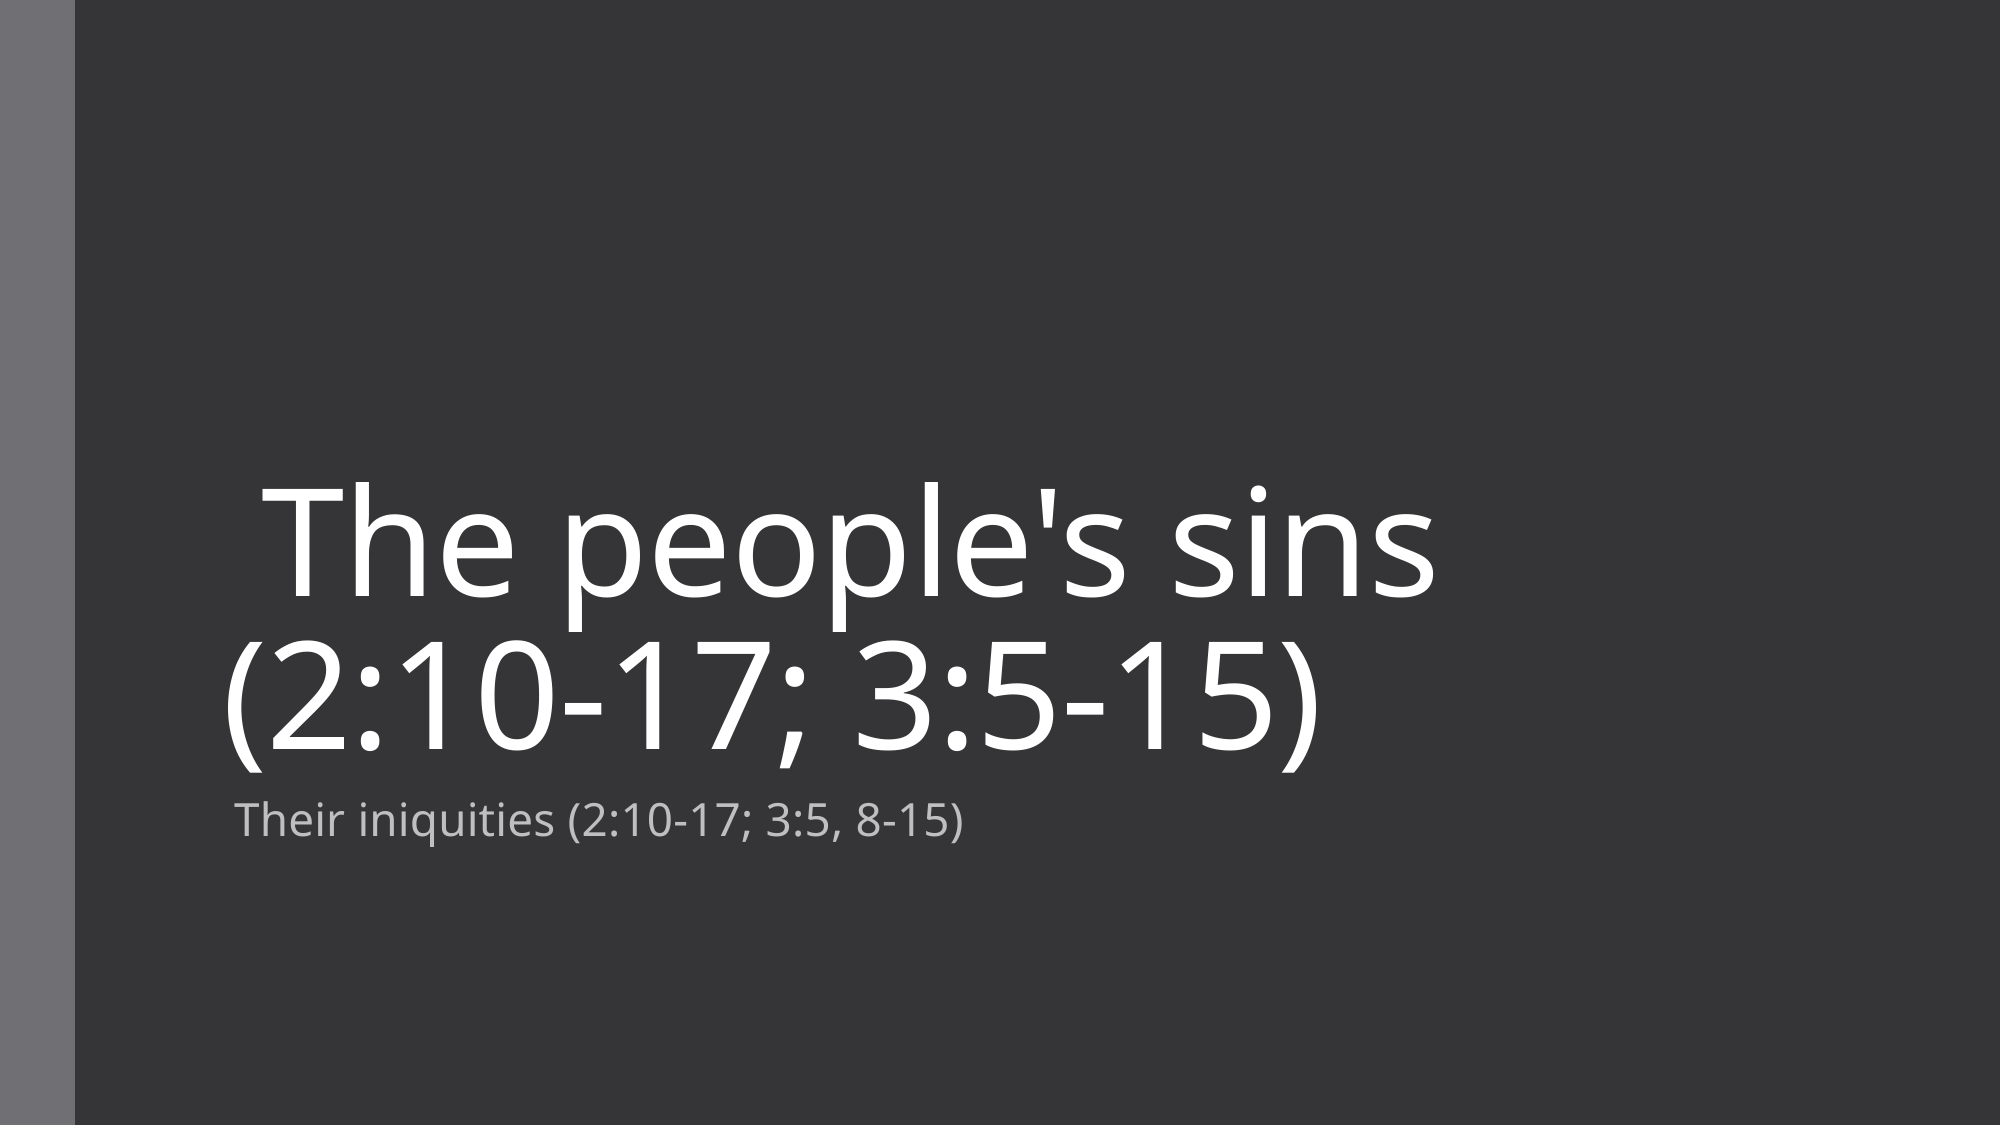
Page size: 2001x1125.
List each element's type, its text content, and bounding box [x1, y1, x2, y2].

title The people's sins (2:10-17; 3:5-15) [206, 124, 1752, 787]
subtitle Their iniquities (2:10-17; 3:5, 8-15) [206, 787, 1752, 1066]
